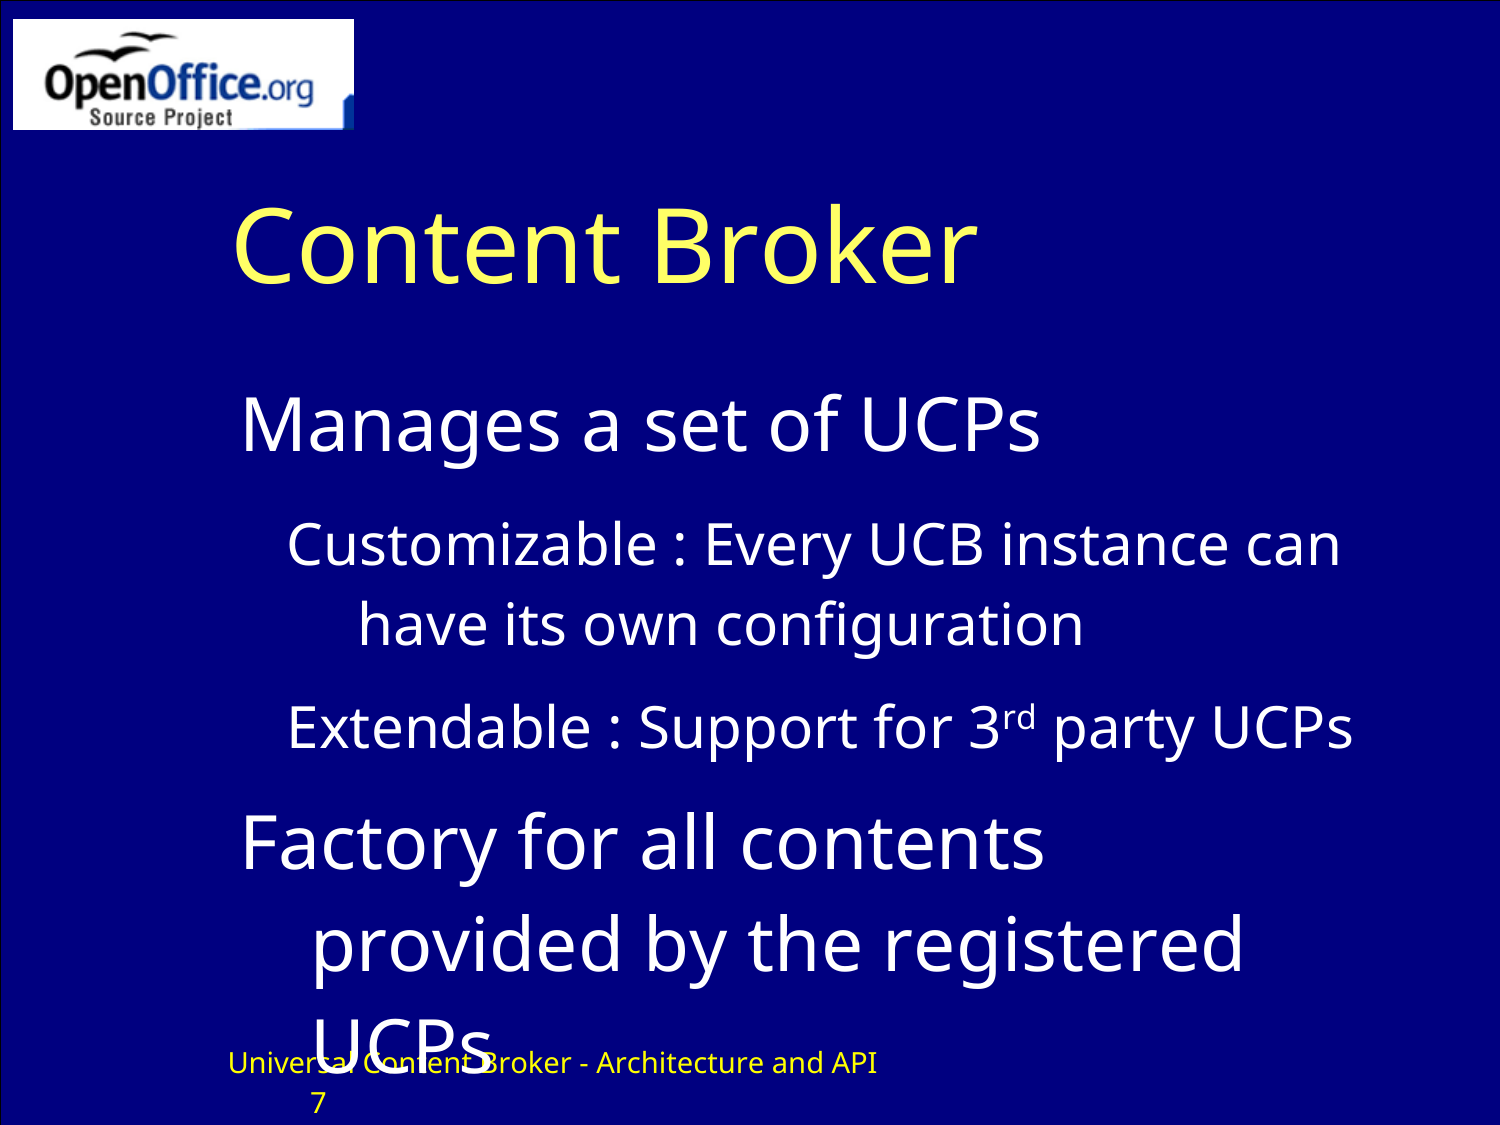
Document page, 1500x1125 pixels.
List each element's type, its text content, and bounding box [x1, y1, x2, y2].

picture [13, 19, 354, 130]
list Manages a set of UCPs Customizable : Every UCB instance can have its own configuration Extendable : Support for 3rd party UCPs Factory for all contents provided by the registered UCPs [227, 370, 1379, 1079]
title Content Broker [230, 172, 1388, 432]
